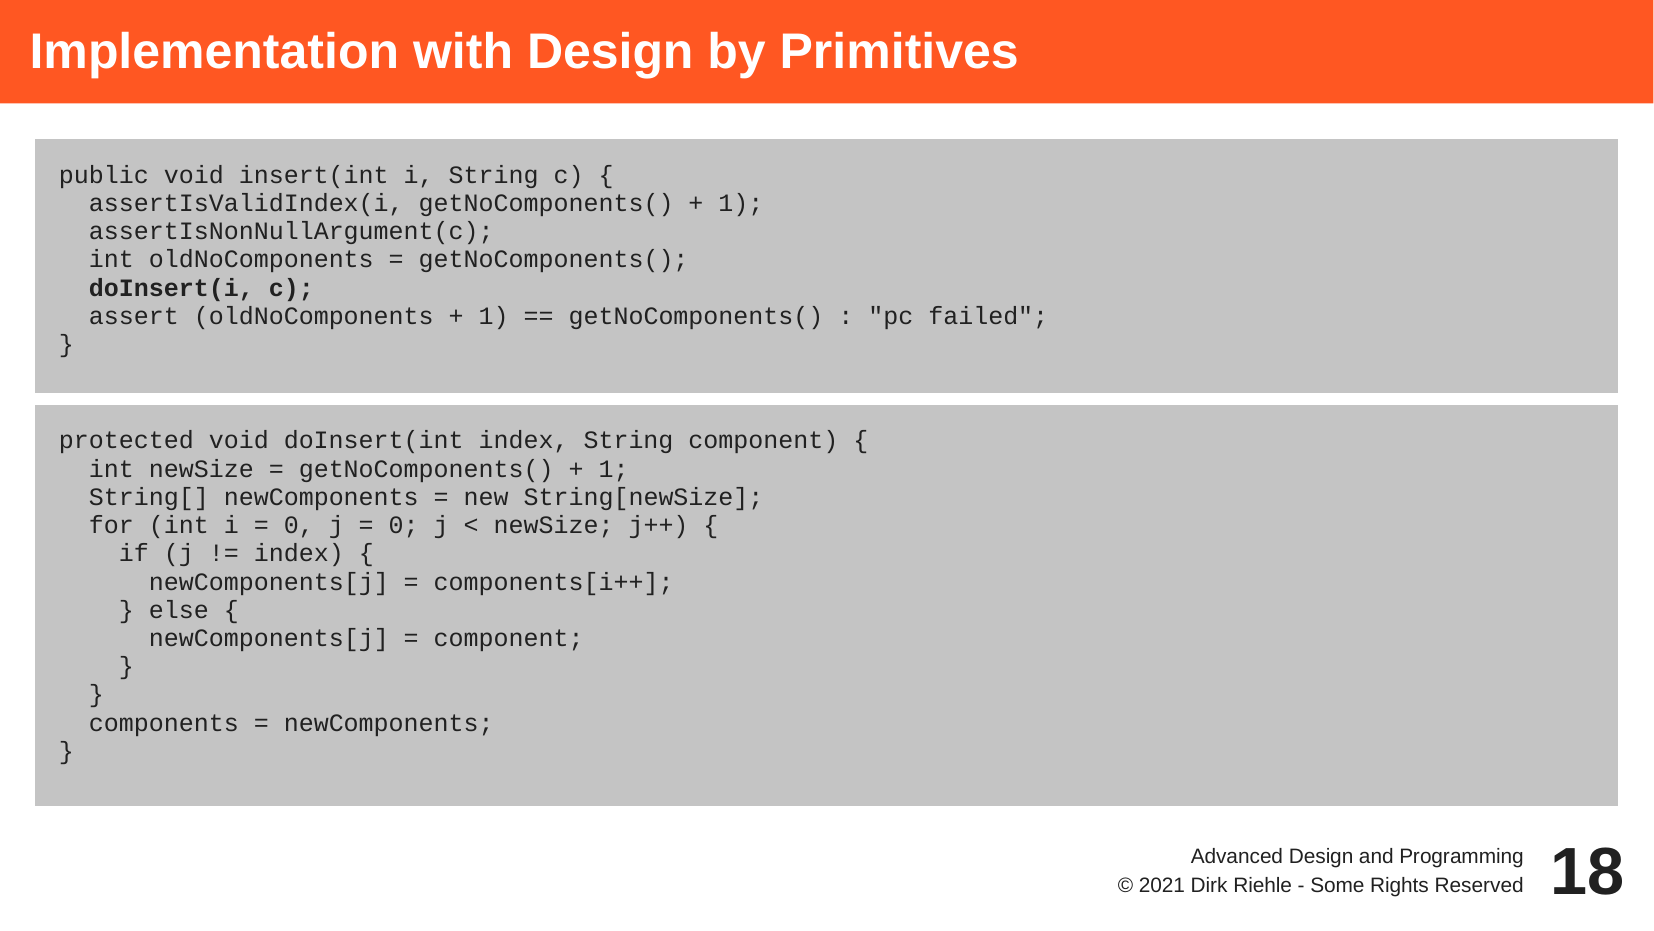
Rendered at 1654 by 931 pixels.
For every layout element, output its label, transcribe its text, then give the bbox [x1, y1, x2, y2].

title Implementation with Design by Primitives [0, 0, 1654, 104]
list public void insert(int i, String c) { assertIsValidIndex(i, getNoComponents() + 1); assertIsNonNullArgument(c); int oldNoComponents = getNoComponents(); doInsert(i, c); assert (oldNoComponents + 1) == getNoComponents() : "pc failed"; } [29, 132, 1625, 393]
list protected void doInsert(int index, String component) { int newSize = getNoComponents() + 1; String[] newComponents = new String[newSize]; for (int i = 0, j = 0; j < newSize; j++) { if (j != index) { newComponents[j] = components[i++]; } else { newComponents[j] = component; } } components = newComponents; } [29, 398, 1625, 813]
